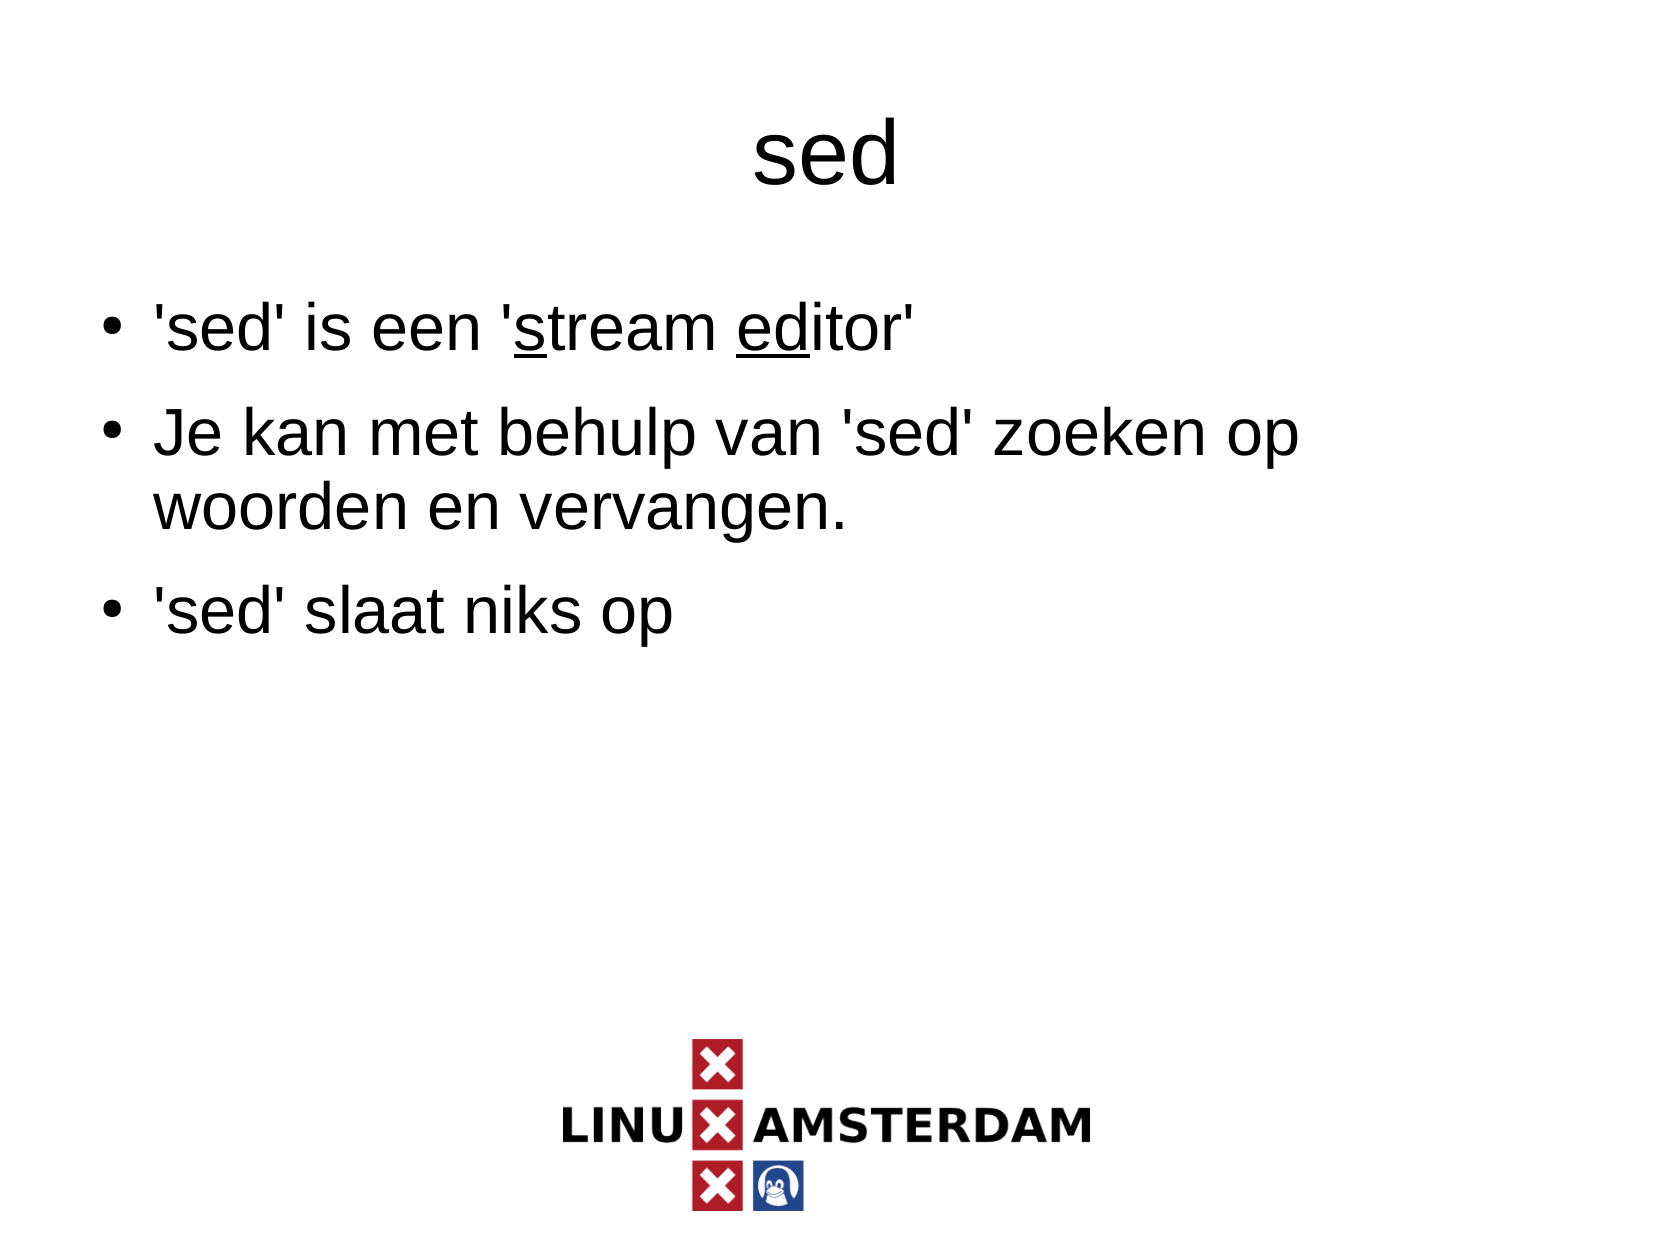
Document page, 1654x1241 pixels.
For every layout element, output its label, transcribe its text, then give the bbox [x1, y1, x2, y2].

list 'sed' is een 'stream editor' Je kan met behulp van 'sed' zoeken op woorden en vervangen. 'sed' slaat niks op [82, 290, 1571, 1010]
picture [563, 1039, 1090, 1211]
title sed [82, 49, 1571, 257]
